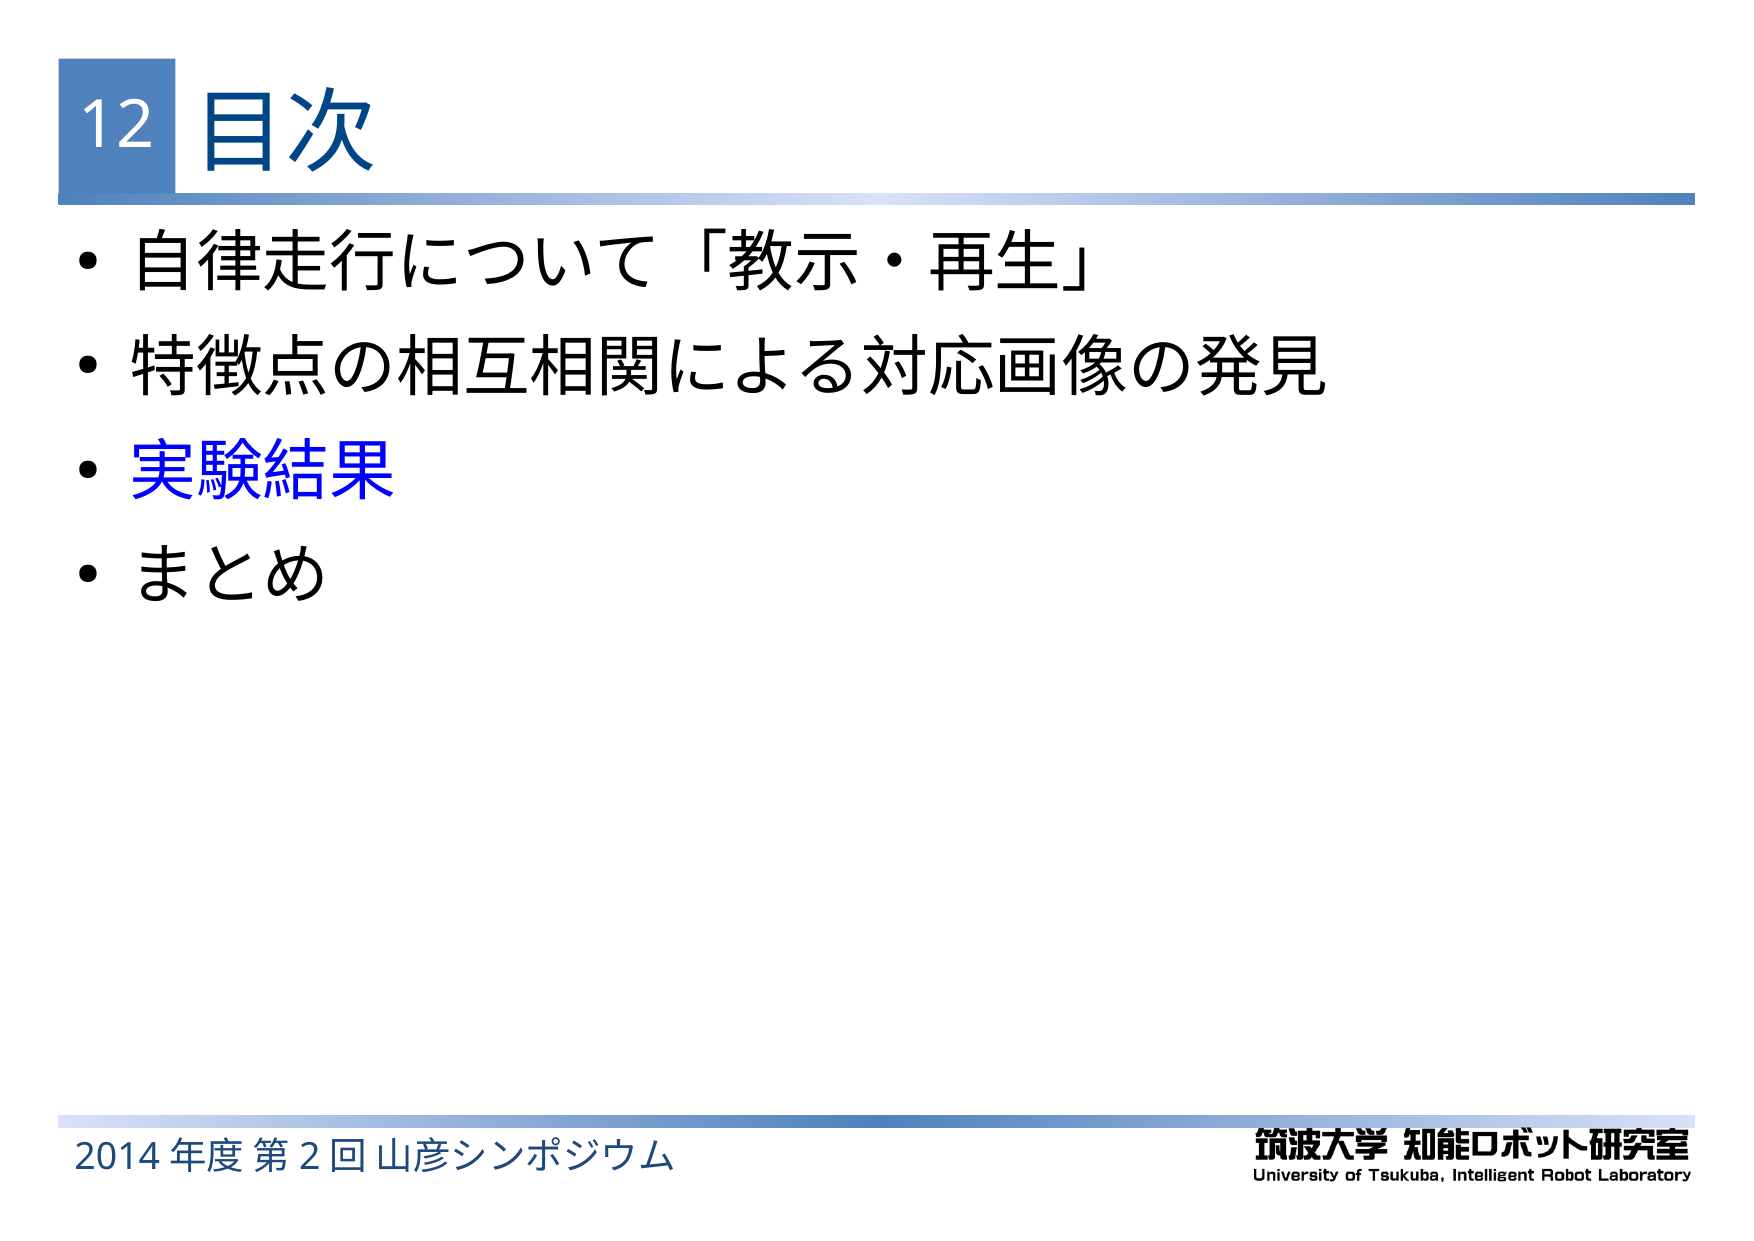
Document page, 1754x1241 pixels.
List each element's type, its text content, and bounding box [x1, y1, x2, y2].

list 自律走行について「教示・再生」 特徴点の相互相関による対応画像の発見 実験結果 まとめ [58, 223, 1696, 1116]
title 目次 [193, 61, 1651, 205]
picture [1252, 1127, 1691, 1182]
